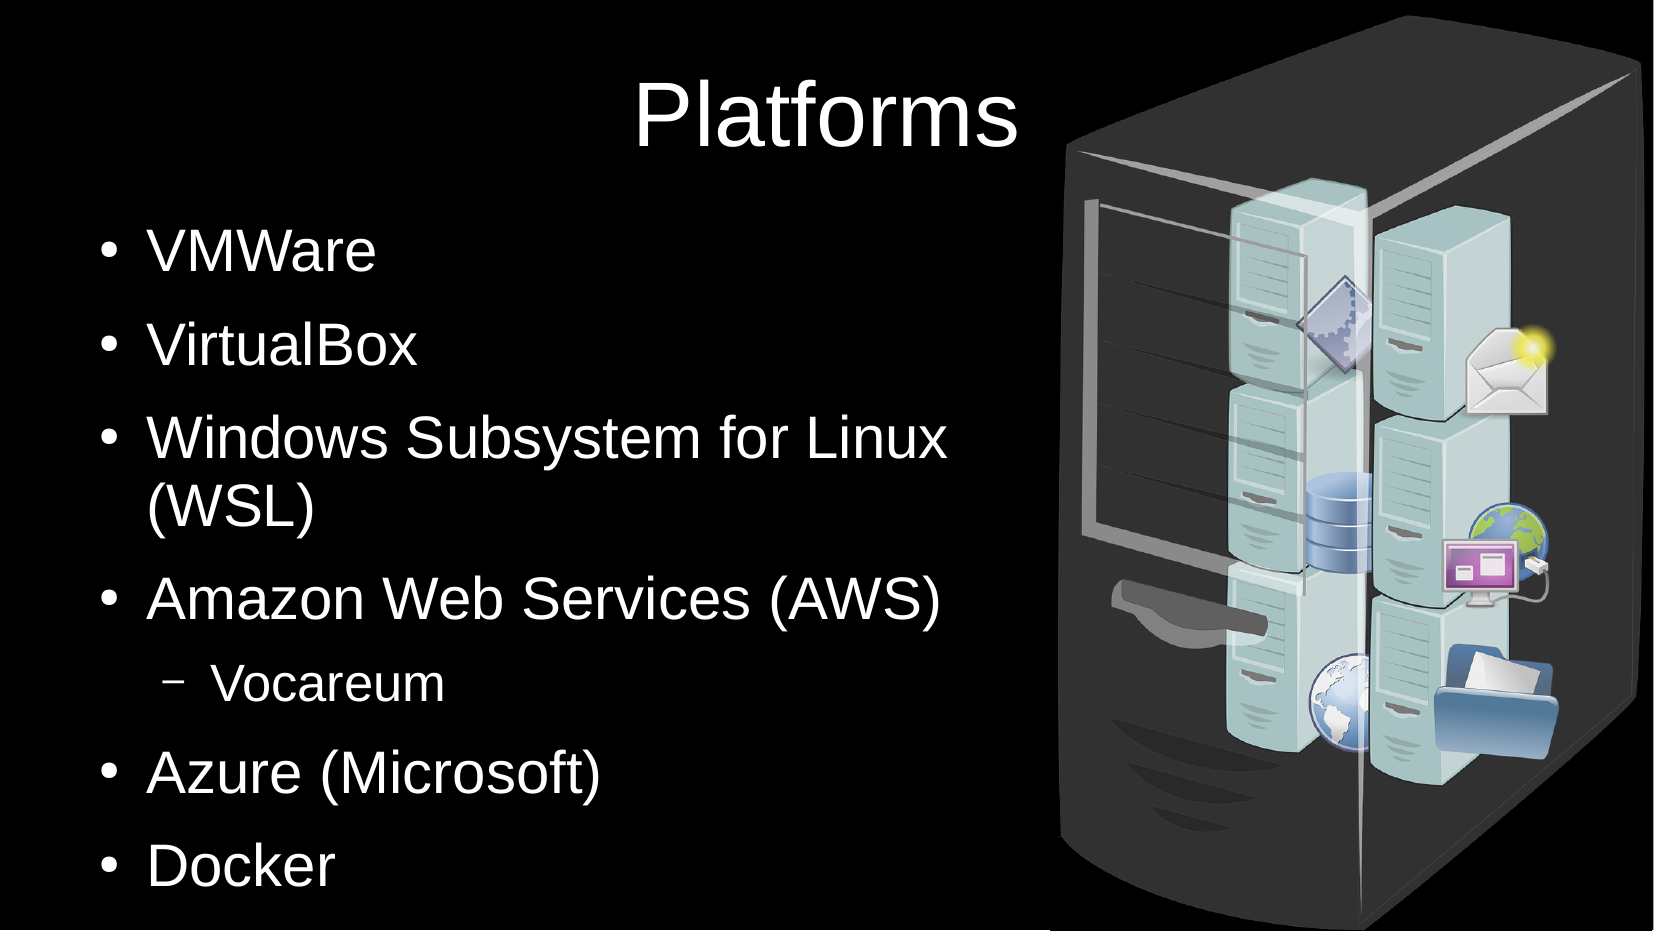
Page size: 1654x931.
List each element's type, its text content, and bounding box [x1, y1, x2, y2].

title Platforms [82, 37, 1050, 193]
picture [1050, 7, 1652, 931]
list VMWare VirtualBox Windows Subsystem for Linux (WSL) Amazon Web Services (AWS) Vocareum Azure (Microsoft) Docker [82, 217, 1013, 901]
